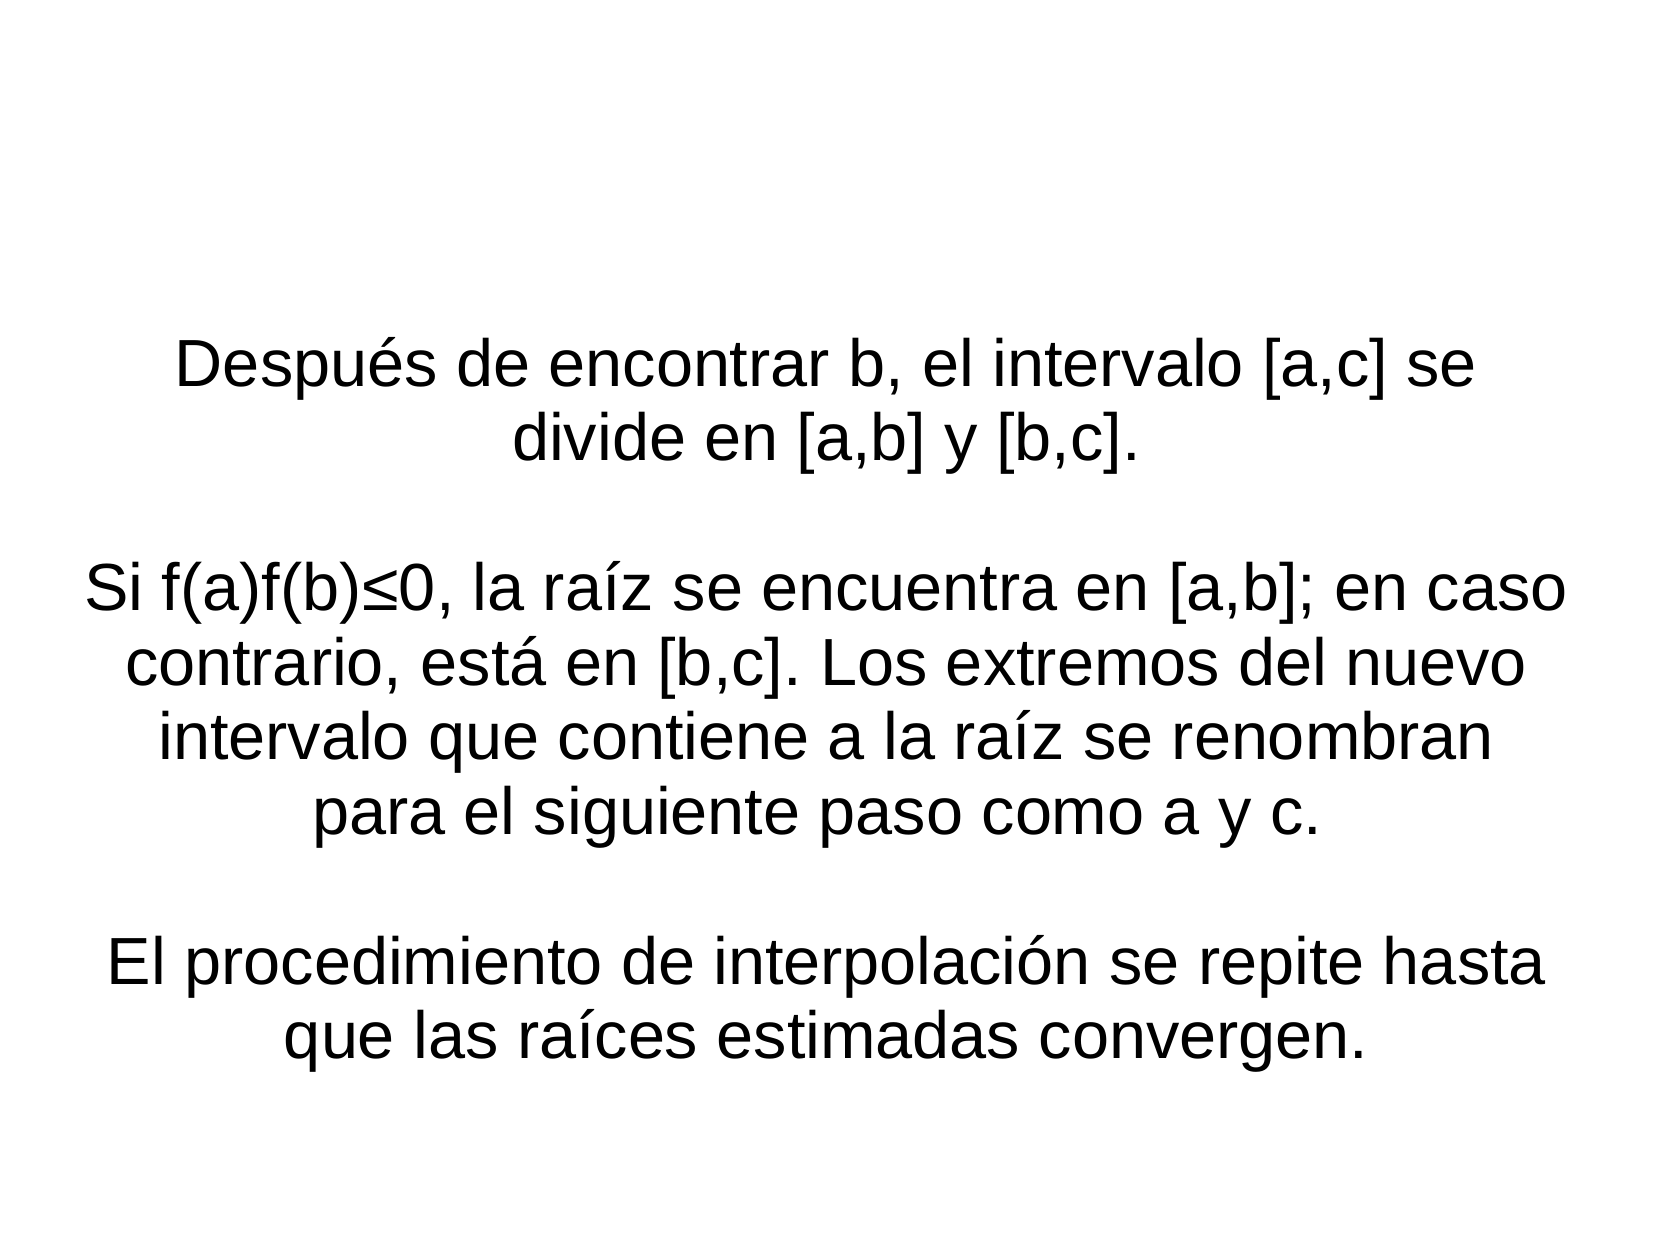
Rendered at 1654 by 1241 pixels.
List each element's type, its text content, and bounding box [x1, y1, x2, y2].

subtitle Después de encontrar b, el intervalo [a,c] se divide en [a,b] y [b,c]. Si f(a)f(b)≤0, la raíz se encuentra en [a,b]; en caso contrario, está en [b,c]. Los extremos del nuevo intervalo que contiene a la raíz se renombran para el siguiente paso como a y c. El procedimiento de interpolación se repite hasta que las raíces estimadas convergen. [82, 297, 1571, 1102]
